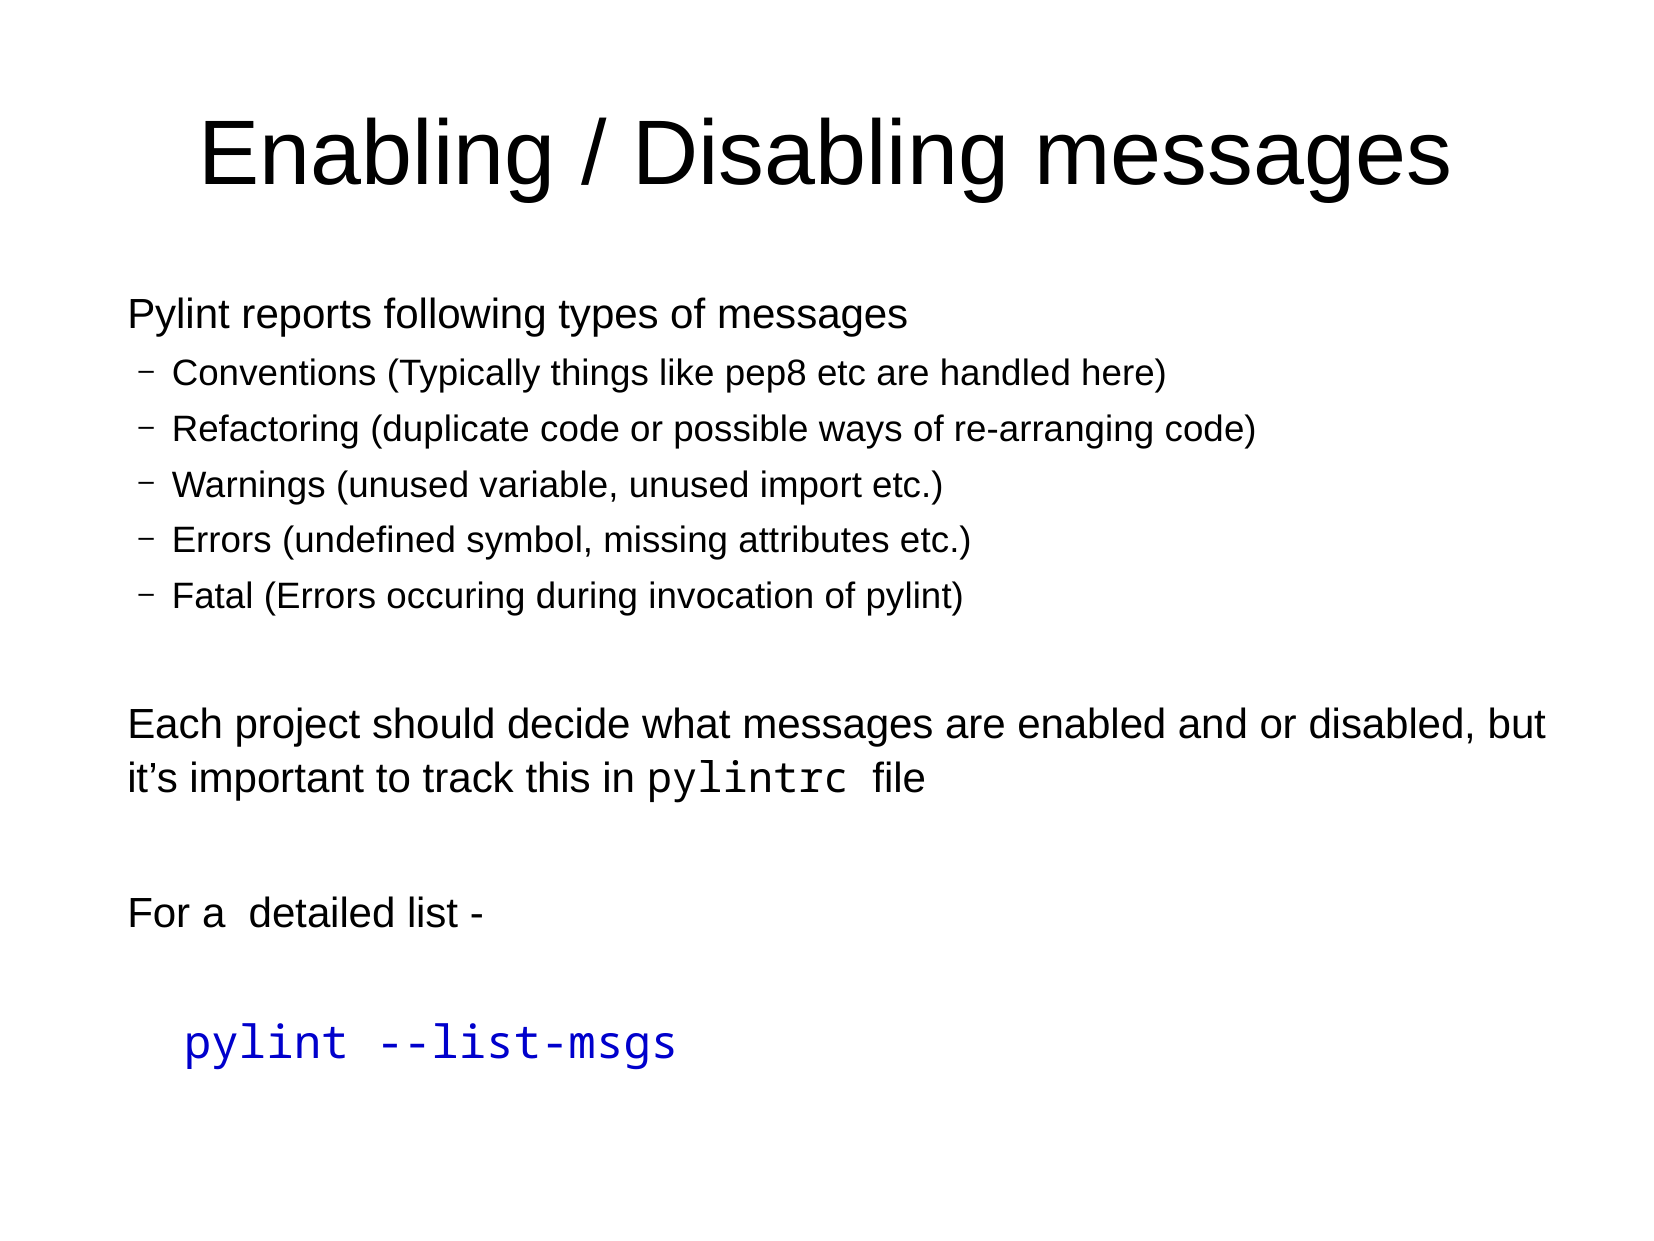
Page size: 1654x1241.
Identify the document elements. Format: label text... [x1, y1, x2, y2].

list Pylint reports following types of messages Conventions (Typically things like pep8 etc are handled here) Refactoring (duplicate code or possible ways of re-arranging code) Warnings (unused variable, unused import etc.) Errors (undefined symbol, missing attributes etc.) Fatal (Errors occuring during invocation of pylint) Each project should decide what messages are enabled and or disabled, but it’s important to track this in pylintrc file For a detailed list - [82, 290, 1571, 1010]
title Enabling / Disabling messages [82, 49, 1571, 257]
text_box pylint --list-msgs [141, 1001, 697, 1075]
